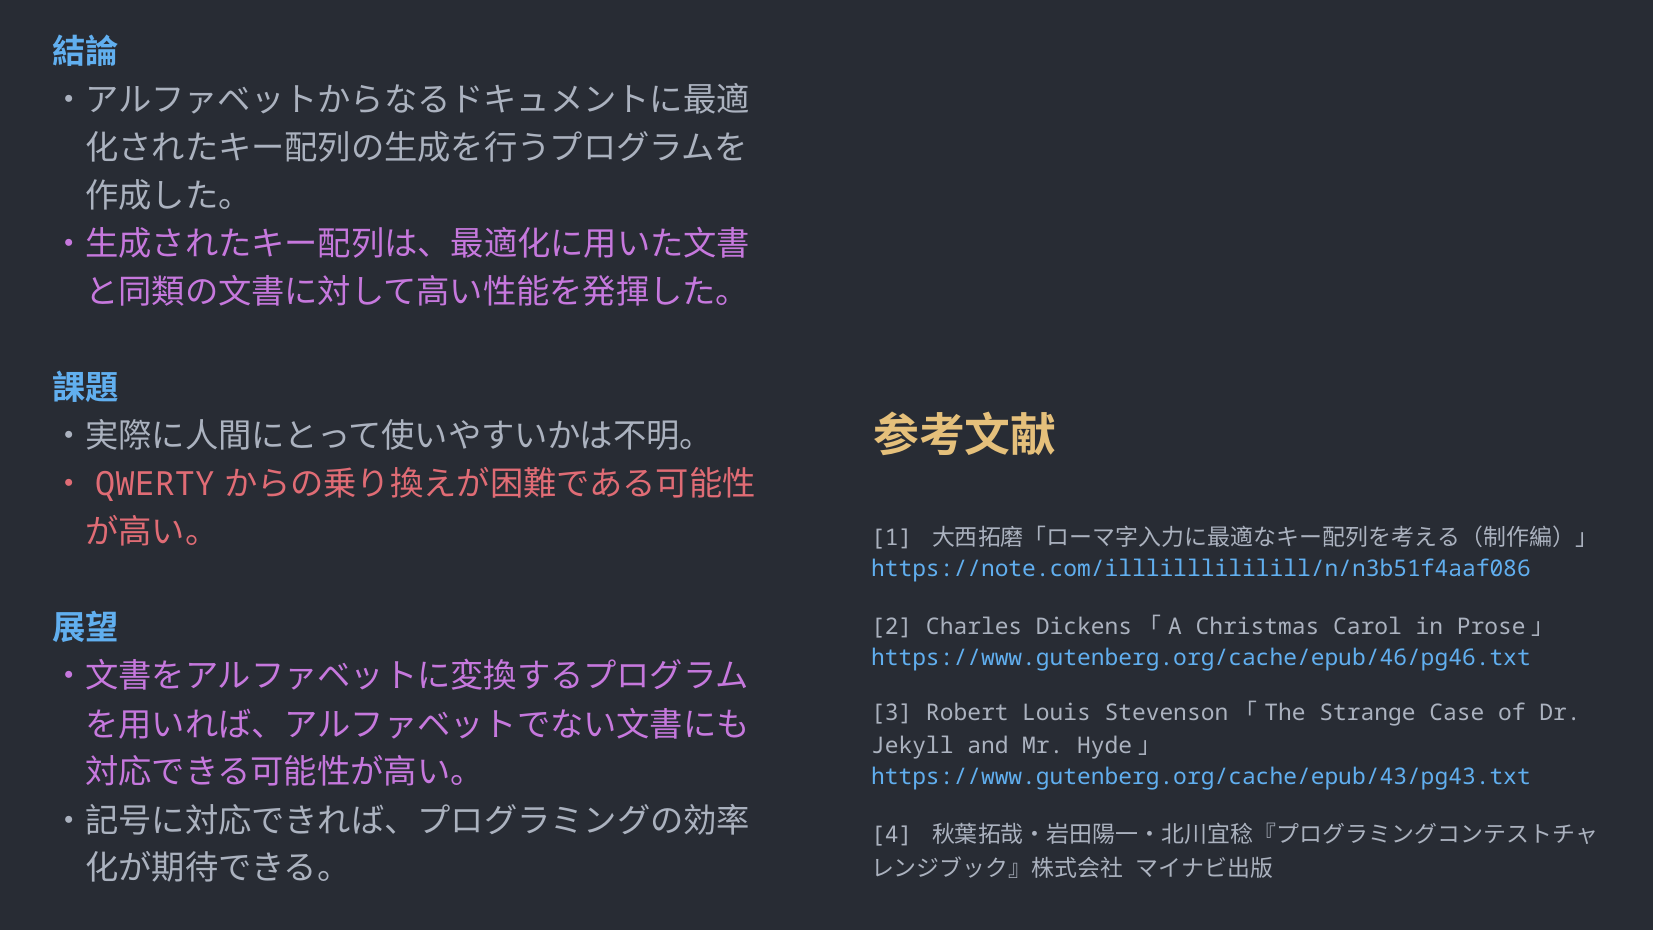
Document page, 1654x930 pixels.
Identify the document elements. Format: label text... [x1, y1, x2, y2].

text_box 結論 ・アルファベットからなるドキュメントに最適 化されたキー配列の生成を行うプログラムを 作成した。 ・生成されたキー配列は、最適化に用いた文書 と同類の文書に対して高い性能を発揮した。 課題 ・実際に人間にとって使いやすいかは不明。 ・QWERTYからの乗り換えが困難である可能性 が高い。 展望 ・文書をアルファベットに変換するプログラム を用いれば、アルファベットでない文書にも 対応できる可能性が高い。 ・記号に対応できれば、プログラミングの効率 化が期待できる。 [37, 17, 788, 918]
text_box [1] 大西拓磨「ローマ字入力に最適なキー配列を考える（制作編）」https://note.com/illlilllililill/n/n3b51f4aaf086 [2] Charles Dickens「A Christmas Carol in Prose」https://www.gutenberg.org/cache/epub/46/pg46.txt [3] Robert Louis Stevenson「The Strange Case of Dr. Jekyll and Mr. Hyde」https://www.gutenberg.org/cache/epub/43/pg43.txt [4] 秋葉拓哉・岩田陽一・北川宜稔『プログラミングコンテストチャレンジブック』株式会社 マイナビ出版 [856, 510, 1616, 882]
title 参考文献 [873, 393, 1511, 470]
